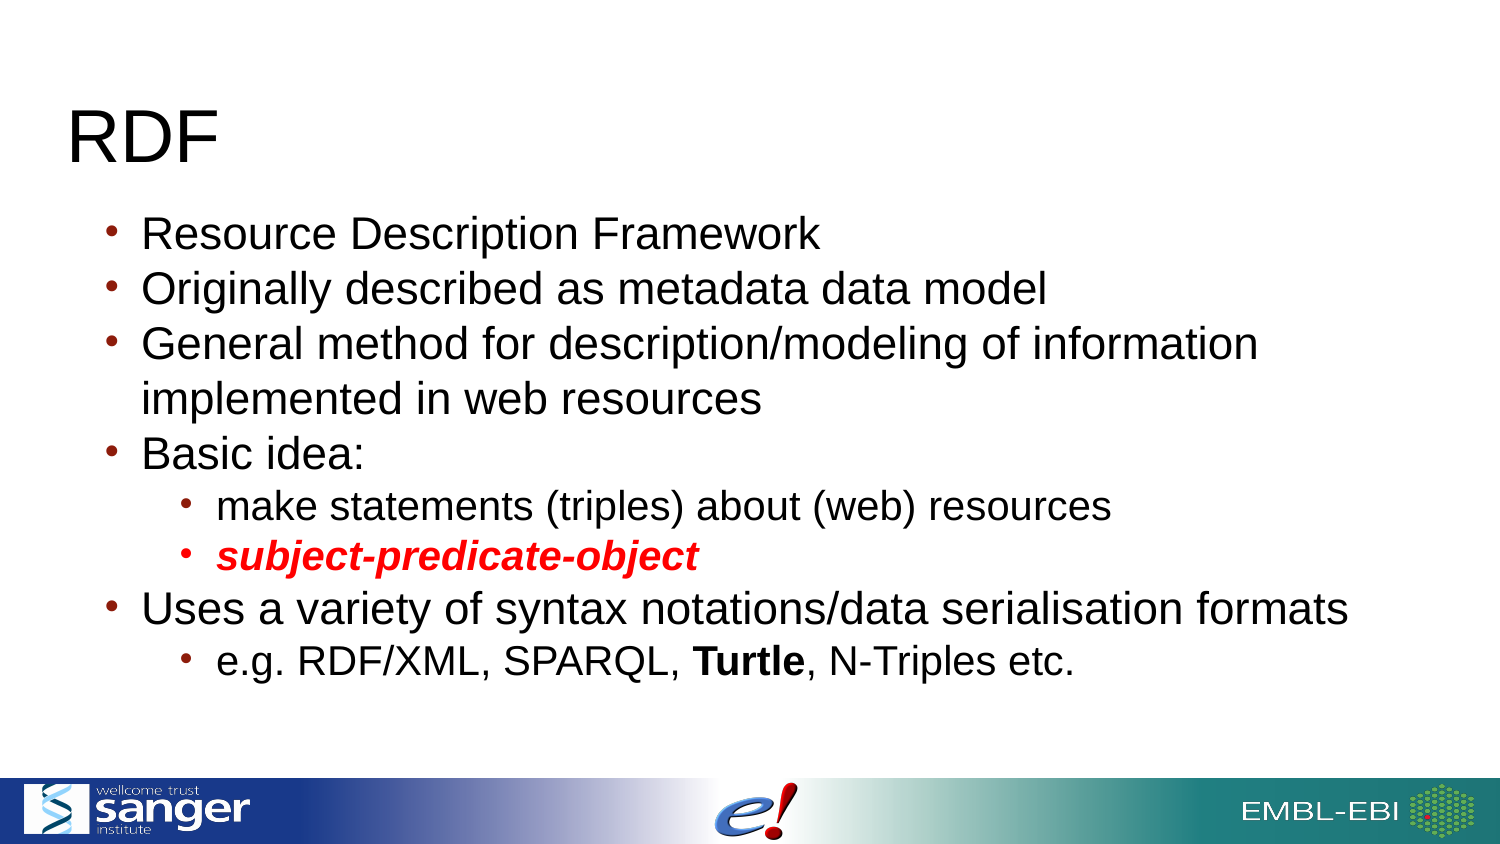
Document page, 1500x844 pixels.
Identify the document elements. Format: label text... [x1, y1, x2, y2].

picture [0, 778, 1500, 844]
title RDF [51, 72, 1449, 167]
list Resource Description Framework Originally described as metadata data model General method for description/modeling of information implemented in web resources Basic idea: make statements (triples) about (web) resources subject-predicate-object Uses a variety of syntax notations/data serialisation formats e.g. RDF/XML, SPARQL, Turtle, N-Triples etc. [51, 189, 1449, 750]
